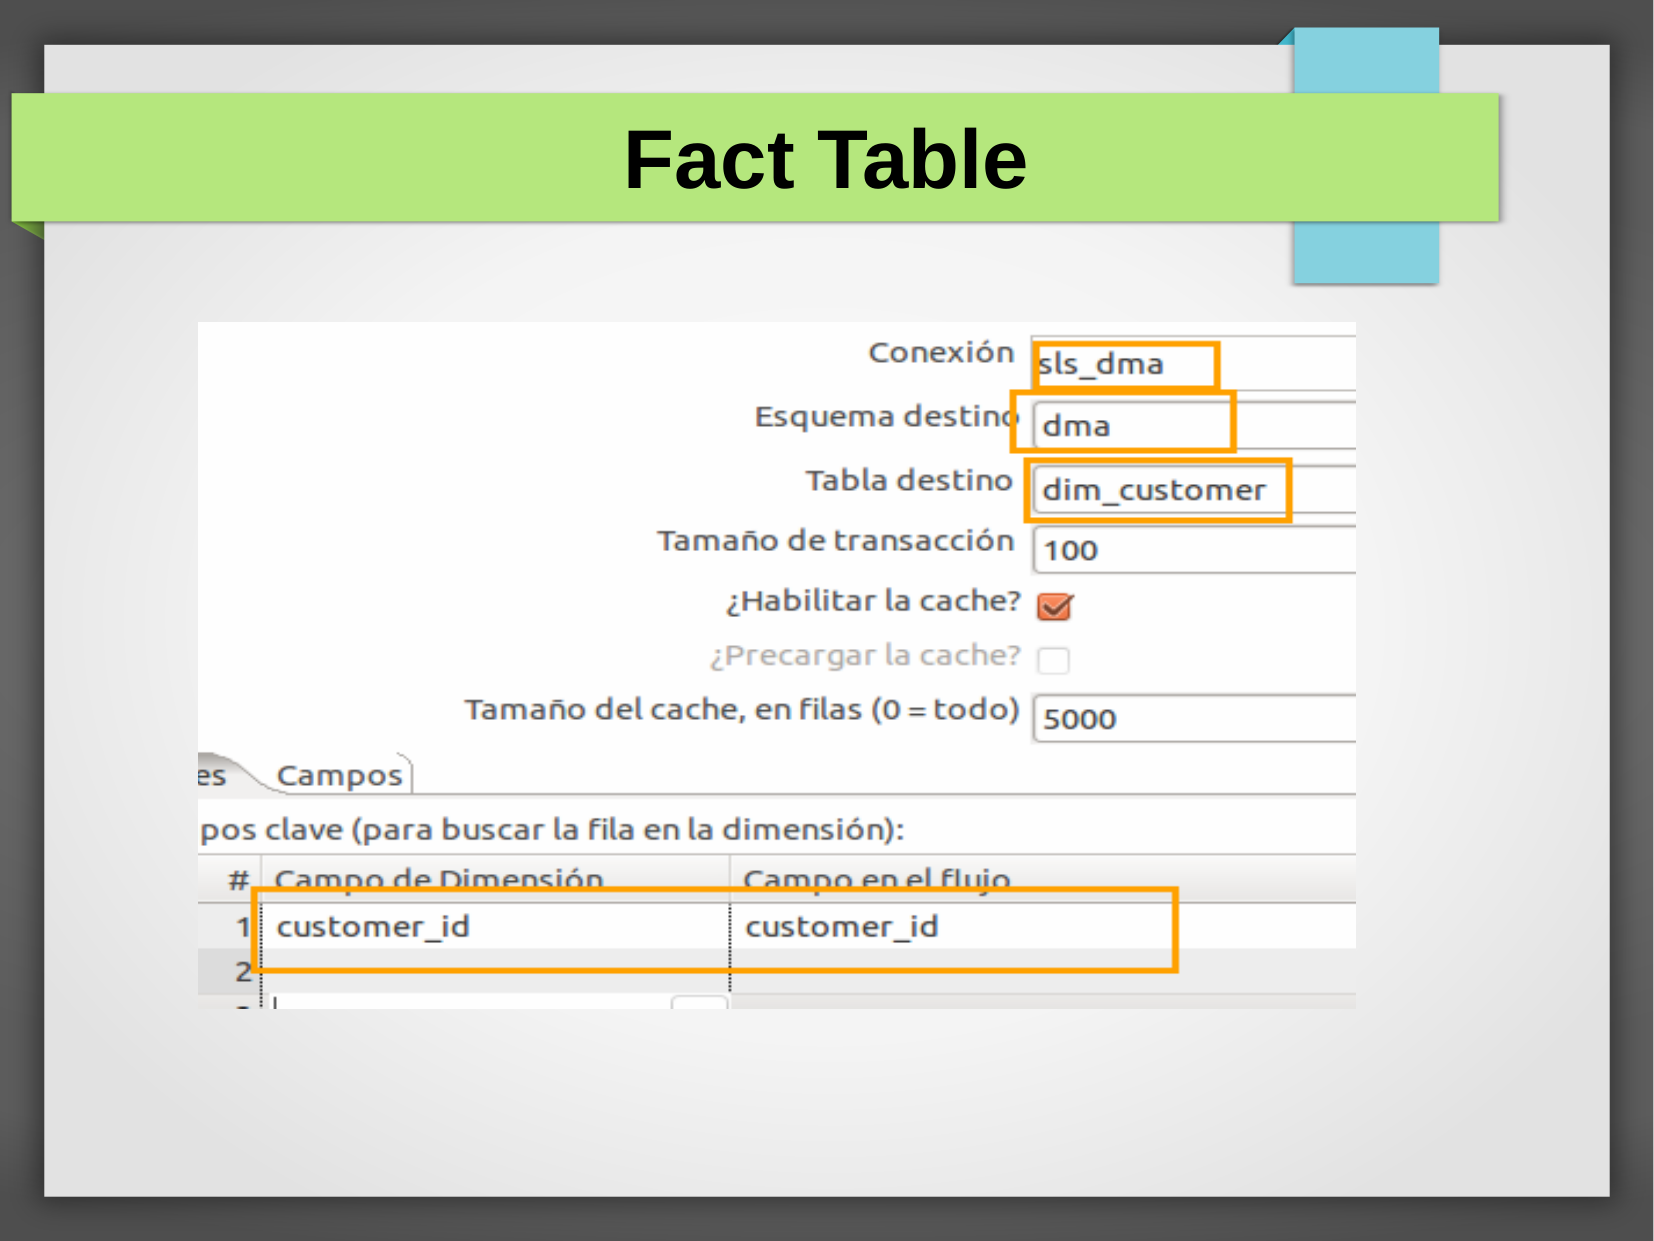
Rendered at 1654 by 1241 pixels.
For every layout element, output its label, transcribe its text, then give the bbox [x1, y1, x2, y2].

title Fact Table [70, 106, 1583, 213]
picture [0, 0, 1654, 1241]
